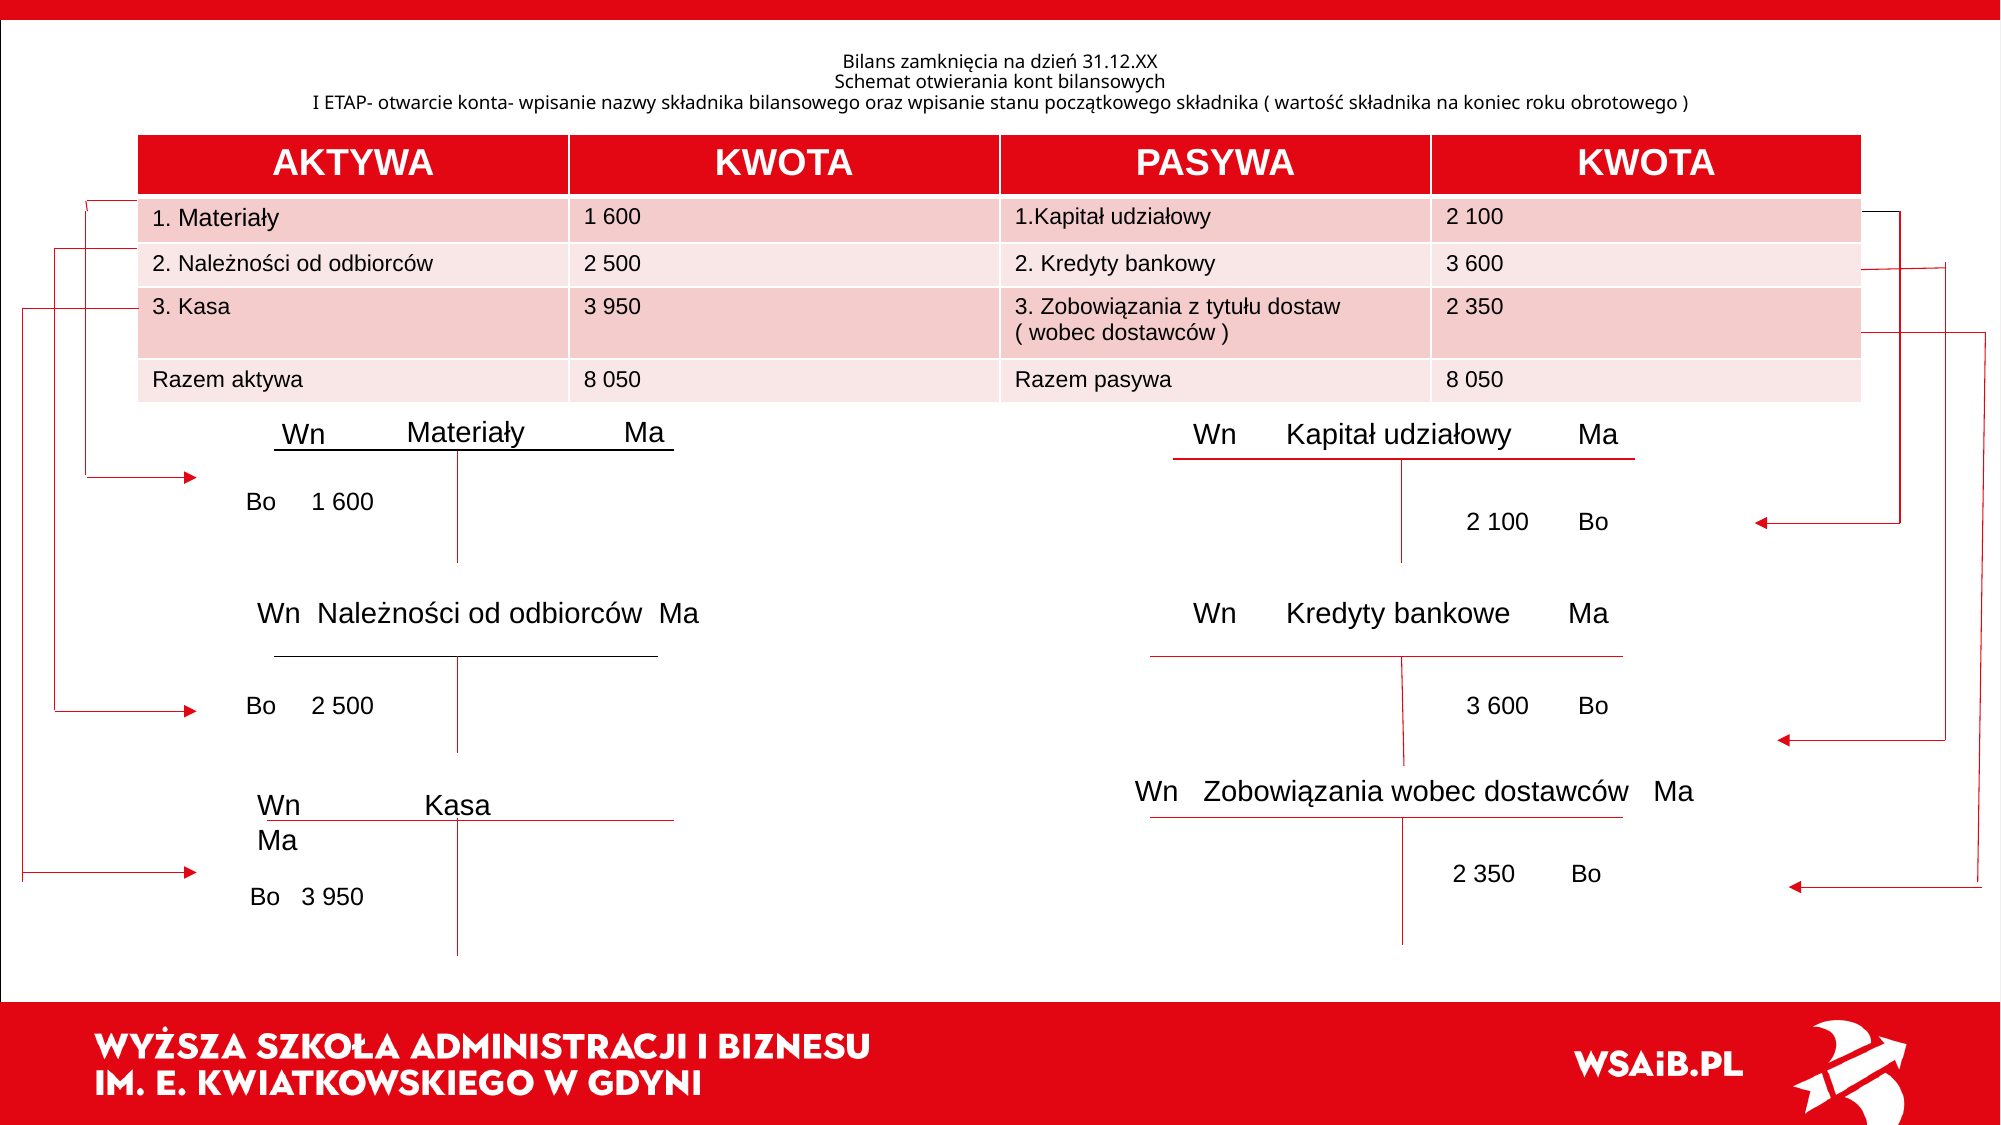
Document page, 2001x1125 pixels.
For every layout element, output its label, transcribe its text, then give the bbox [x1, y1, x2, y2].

text_box Bo 3 950 [234, 872, 380, 918]
text_box 2 350 Bo [1430, 849, 1656, 895]
table_cell 2 350 [1432, 288, 1861, 358]
table_cell 1. Materiały [138, 199, 568, 242]
table_cell 2. Kredyty bankowy [1001, 244, 1430, 286]
text_box Bo 1 600 [231, 477, 390, 523]
table_cell 1 600 [570, 199, 999, 242]
text_box 3 600 Bo [1451, 682, 1689, 728]
table_cell 2 500 [570, 244, 999, 286]
table_cell 1.Kapitał udziałowy [1001, 199, 1430, 242]
table_cell 3 600 [1432, 244, 1861, 286]
table_header AKTYWA [138, 135, 568, 194]
title Bilans zamknięcia na dzień 31.12.XX Schemat otwierania kont bilansowych I ETAP- otwarcie konta- wpisanie nazwy składnika bilansowego oraz wpisanie stanu początkowego składnika ( wartość składnika na koniec roku obrotowego ) [137, 45, 1863, 121]
table_cell 8 050 [1432, 360, 1861, 402]
text_box Wn Kasa Ma [242, 778, 650, 864]
table_header PASYWA [1001, 135, 1430, 194]
text_box Wn Kapitał udziałowy Ma [1178, 408, 1778, 459]
table_cell 8 050 [570, 360, 999, 402]
table_cell Razem aktywa [138, 360, 568, 402]
text_box Bo 2 500 [231, 682, 390, 728]
table_cell 2. Należności od odbiorców [138, 244, 568, 286]
table_header KWOTA [570, 135, 999, 194]
table_cell 3 950 [570, 288, 999, 358]
table_cell Razem pasywa [1001, 360, 1430, 402]
table_header KWOTA [1432, 135, 1861, 194]
text_box Wn Kredyty bankowe Ma [1178, 586, 1774, 637]
text_box Wn [267, 408, 349, 459]
table_cell 3. Zobowiązania z tytułu dostaw ( wobec dostawców ) [1001, 288, 1430, 358]
text_box Wn Zobowiązania wobec dostawców Ma [1120, 765, 1758, 815]
text_box Materiały Ma [391, 406, 680, 457]
text_box Wn Należności od odbiorców Ma [242, 586, 911, 637]
text_box 2 100 Bo [1451, 498, 1689, 544]
table_cell 2 100 [1432, 199, 1861, 242]
picture [0, 0, 2001, 1125]
table_cell 3. Kasa [138, 288, 568, 358]
